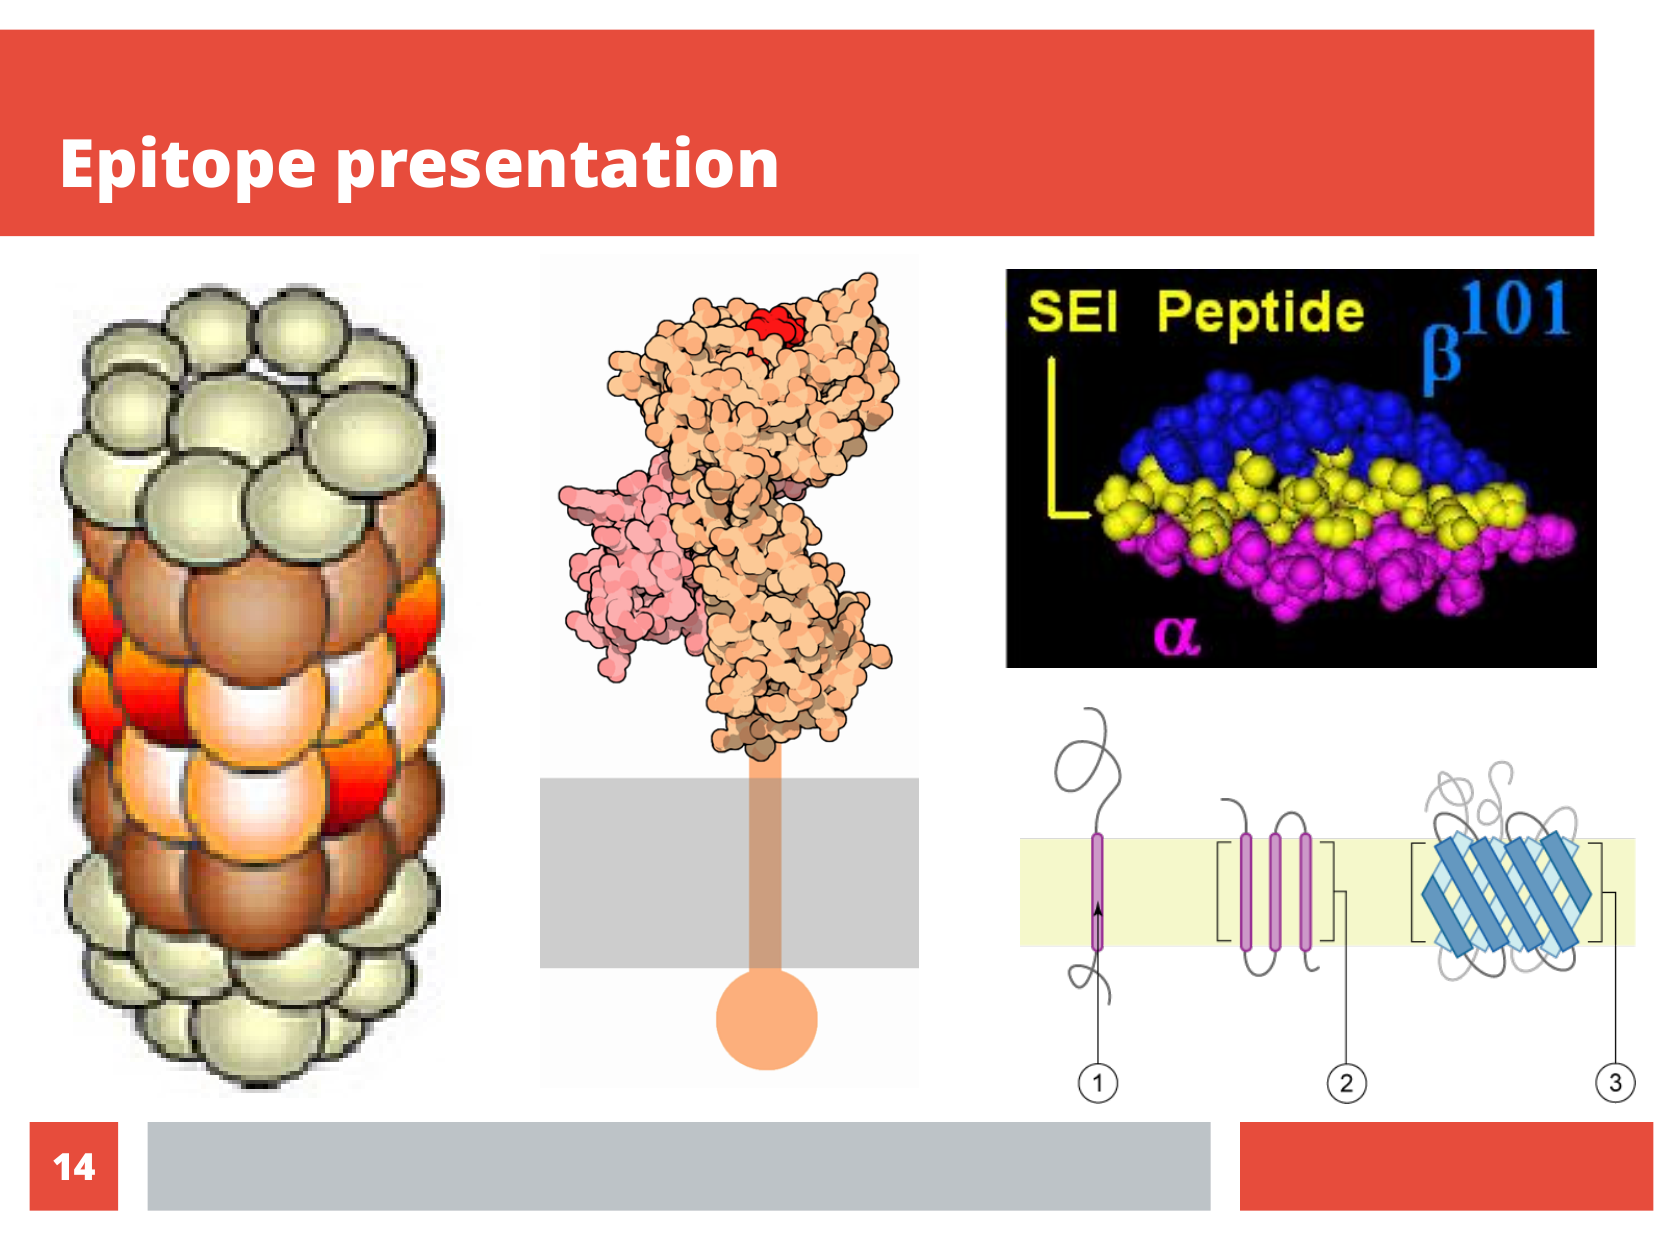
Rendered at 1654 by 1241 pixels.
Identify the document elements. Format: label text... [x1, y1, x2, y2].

title Epitope presentation [59, 59, 1595, 207]
picture [29, 275, 481, 1098]
picture [1020, 707, 1636, 1104]
picture [1005, 269, 1597, 668]
picture [540, 254, 919, 1088]
